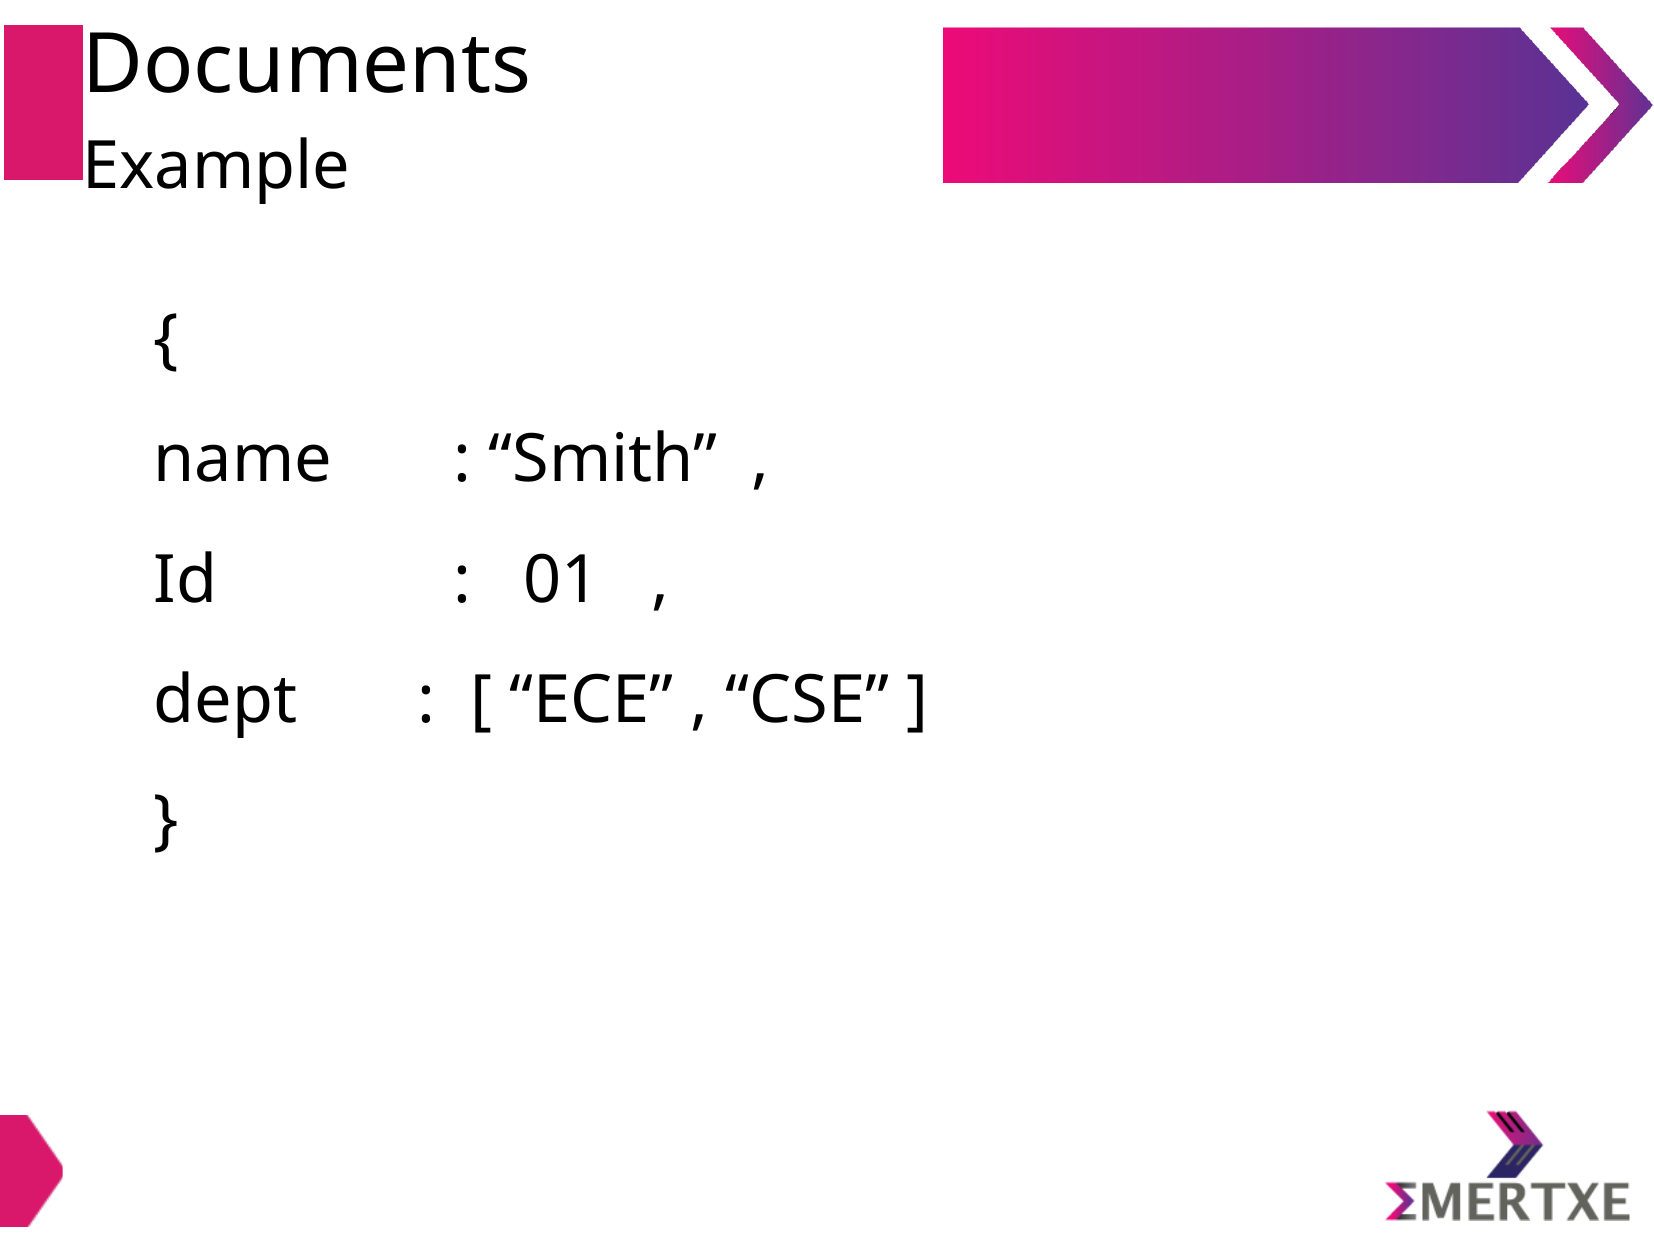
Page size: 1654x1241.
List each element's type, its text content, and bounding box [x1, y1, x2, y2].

title Documents Example [82, 2, 1571, 210]
list { name : “Smith” , Id : 01 , dept : [ “ECE” , “CSE” ] } [82, 290, 1571, 1010]
picture [1385, 1107, 1631, 1221]
picture [1571, 27, 1653, 183]
